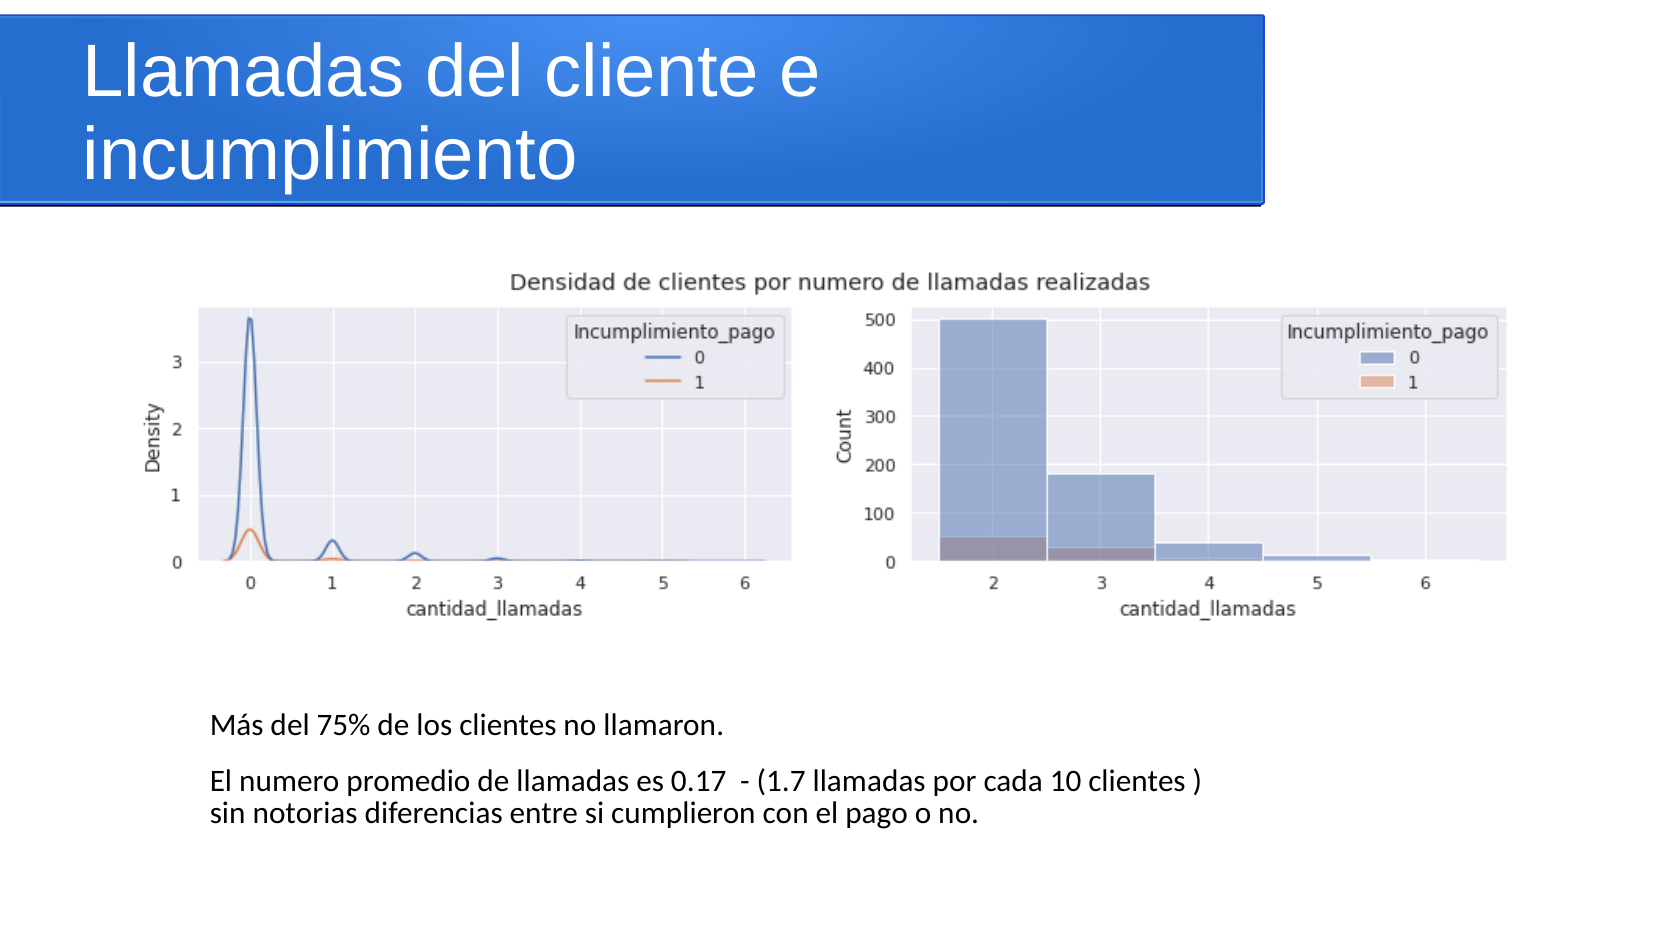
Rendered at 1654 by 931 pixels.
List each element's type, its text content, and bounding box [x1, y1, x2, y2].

text_box Más del 75% de los clientes no llamaron. El numero promedio de llamadas es 0.17 - (1.7 llamadas por cada 10 clientes ) sin notorias diferencias entre si cumplieron con el pago o no. [195, 705, 1516, 870]
title Llamadas del cliente e incumplimiento [82, 29, 1235, 196]
picture [133, 262, 1516, 631]
